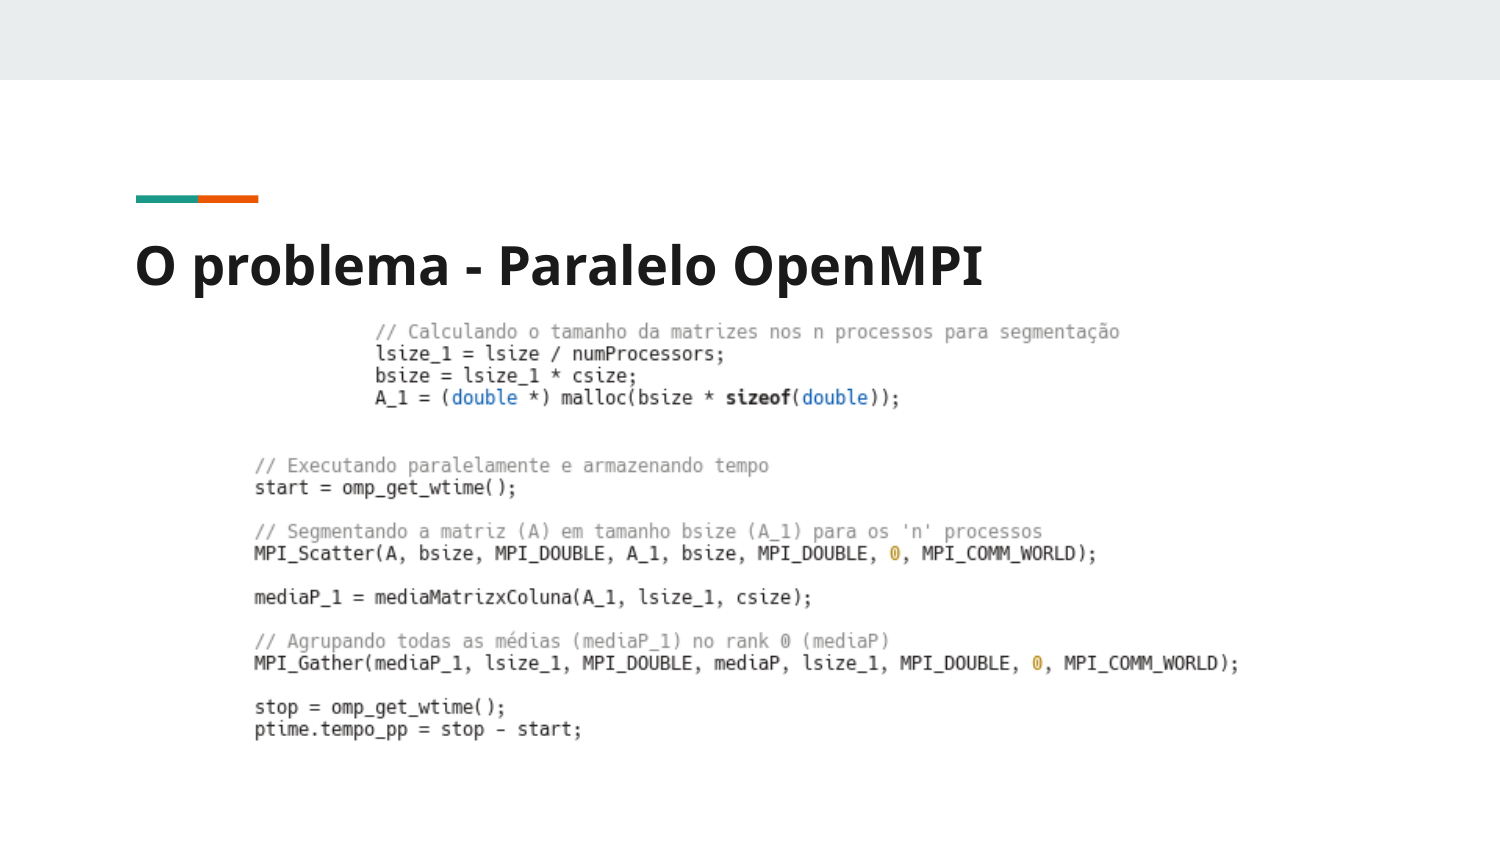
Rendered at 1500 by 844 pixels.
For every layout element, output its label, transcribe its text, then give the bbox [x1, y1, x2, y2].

title O problema - Paralelo OpenMPI [119, 216, 1381, 305]
picture [250, 449, 1251, 747]
picture [366, 312, 1134, 422]
